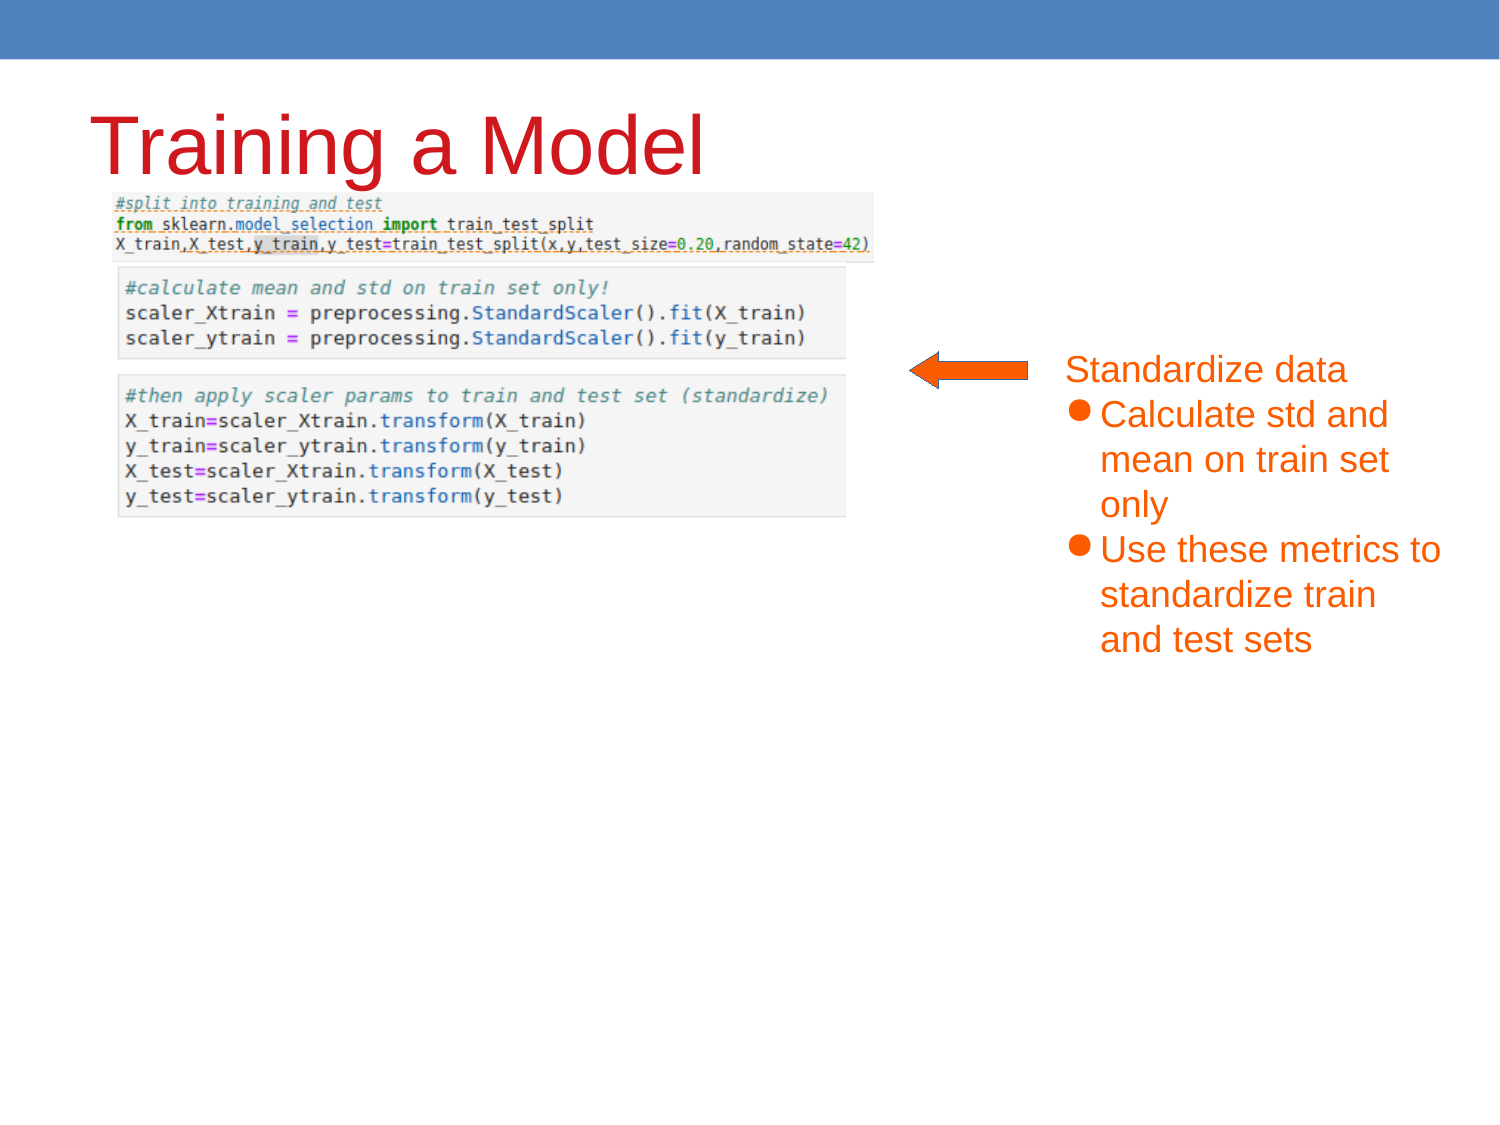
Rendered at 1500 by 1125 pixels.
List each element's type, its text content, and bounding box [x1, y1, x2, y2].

text_box Standardize data Calculate std and mean on train set only Use these metrics to standardize train and test sets [1049, 337, 1463, 437]
text_box [909, 351, 1028, 389]
picture [112, 192, 874, 526]
text_box Training a Model [75, 87, 1425, 250]
